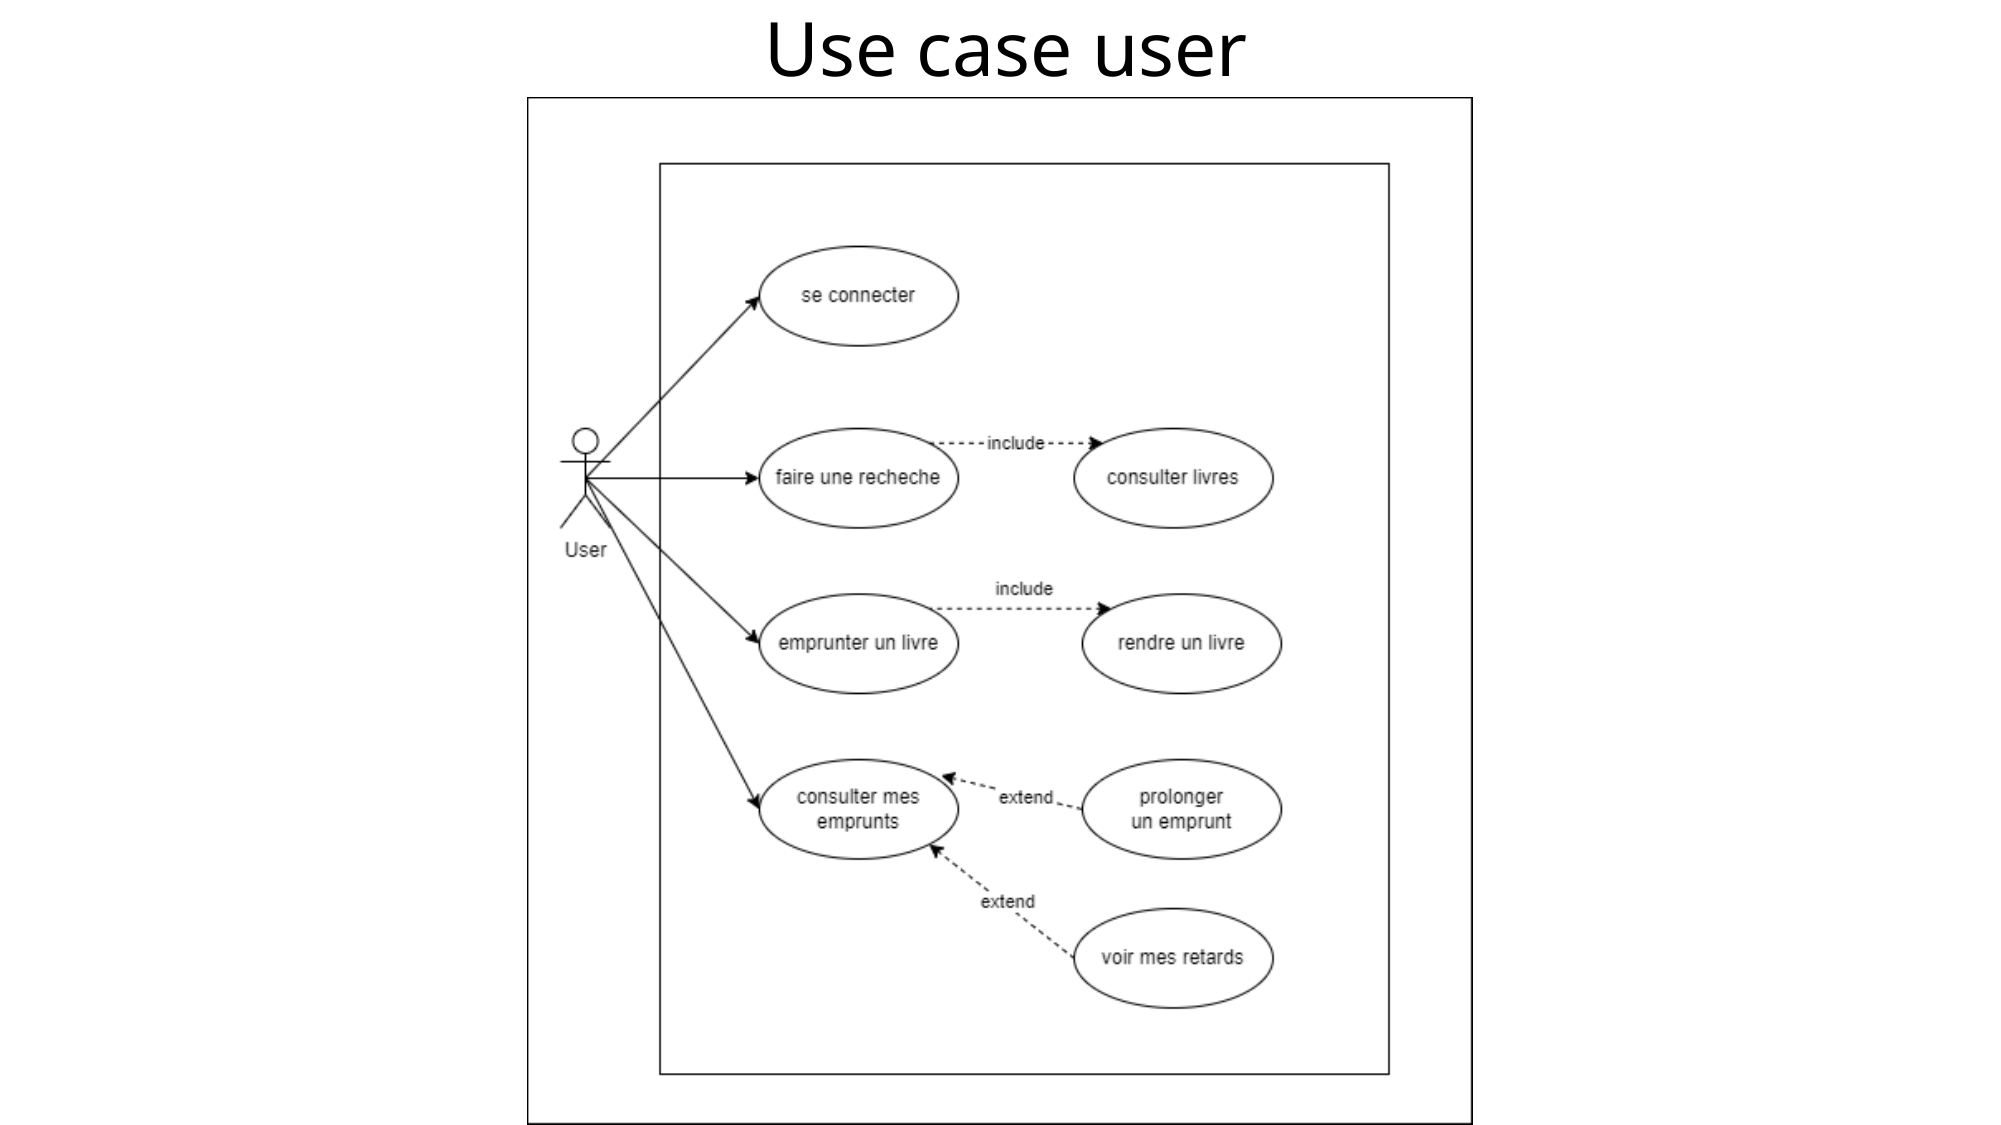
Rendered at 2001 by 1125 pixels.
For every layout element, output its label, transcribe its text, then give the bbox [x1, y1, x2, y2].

title Use case user [749, 0, 1337, 97]
picture [527, 97, 1473, 1125]
